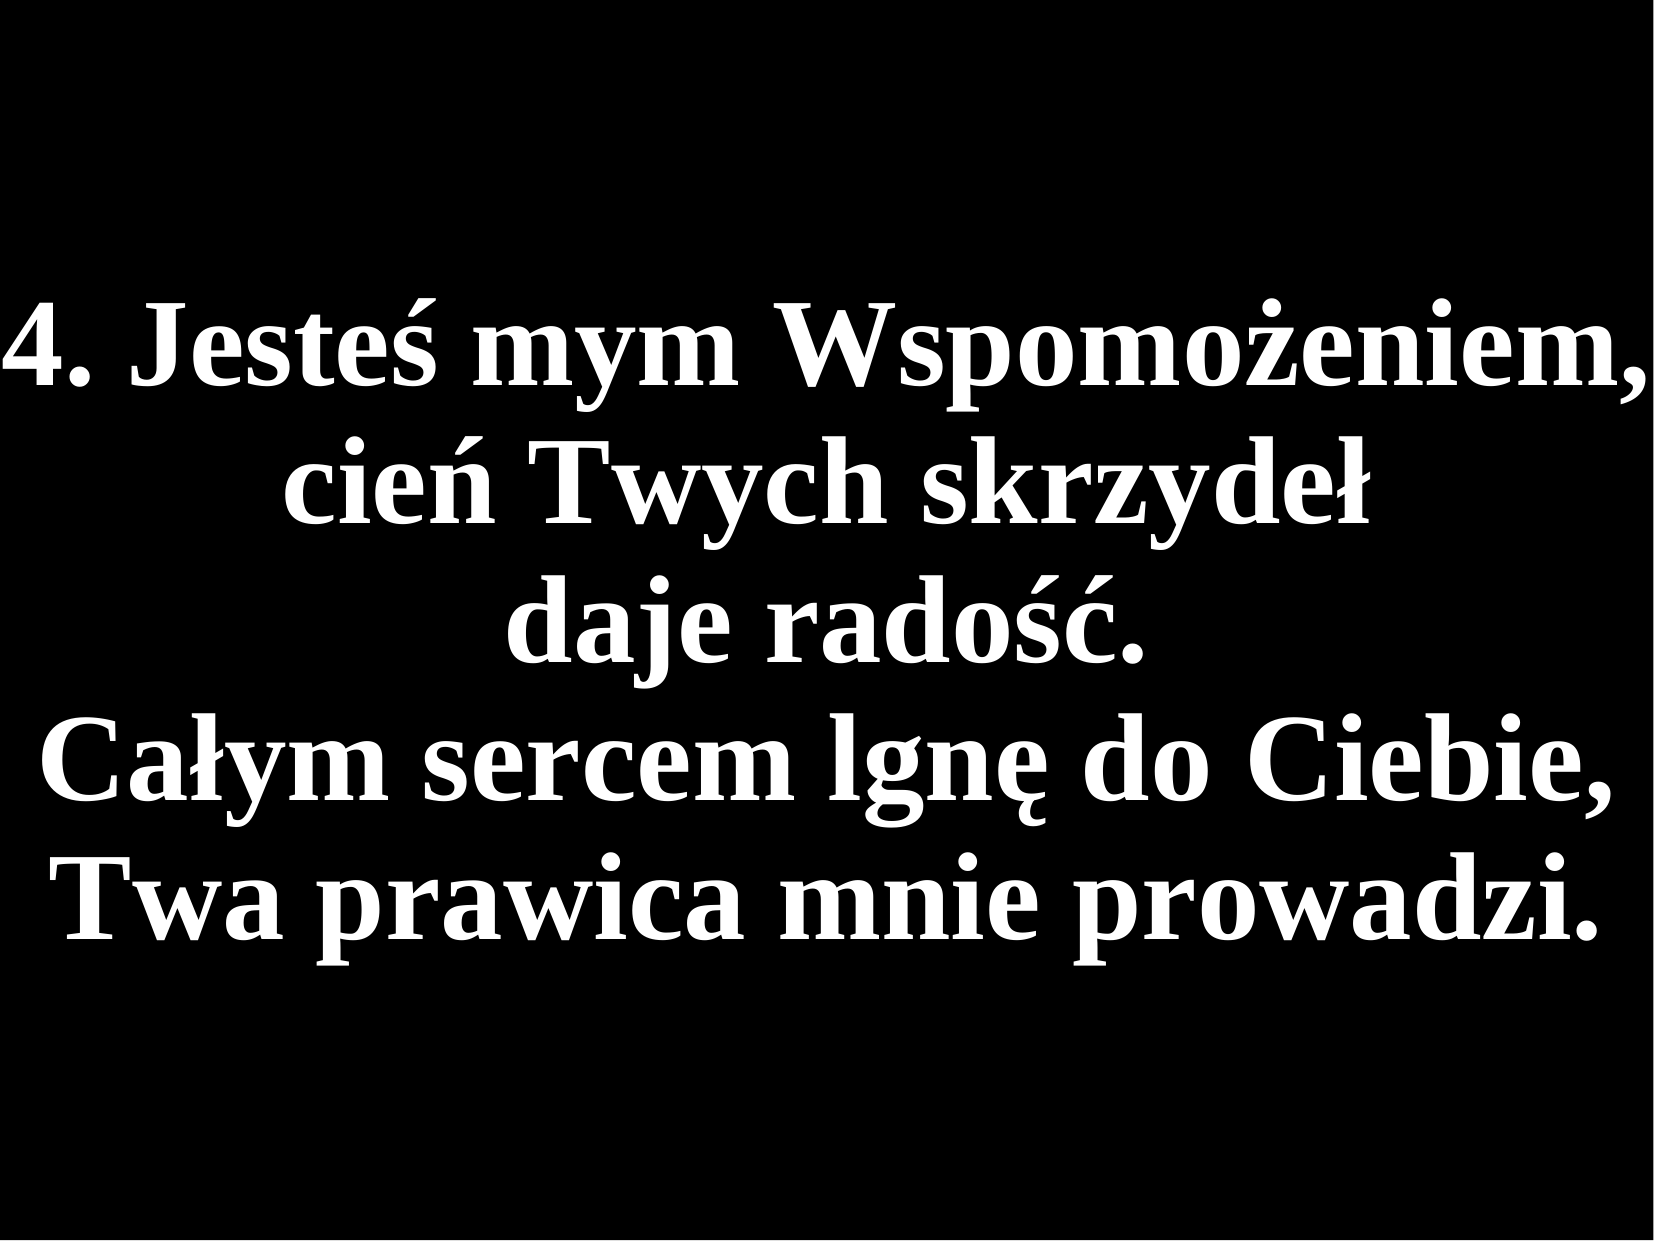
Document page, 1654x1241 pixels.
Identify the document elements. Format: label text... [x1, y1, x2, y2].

title 4. Jesteś mym Wspomożeniem, cień Twych skrzydeł daje radość. Całym sercem lgnę do Ciebie, Twa prawica mnie prowadzi. [0, 0, 1654, 1241]
